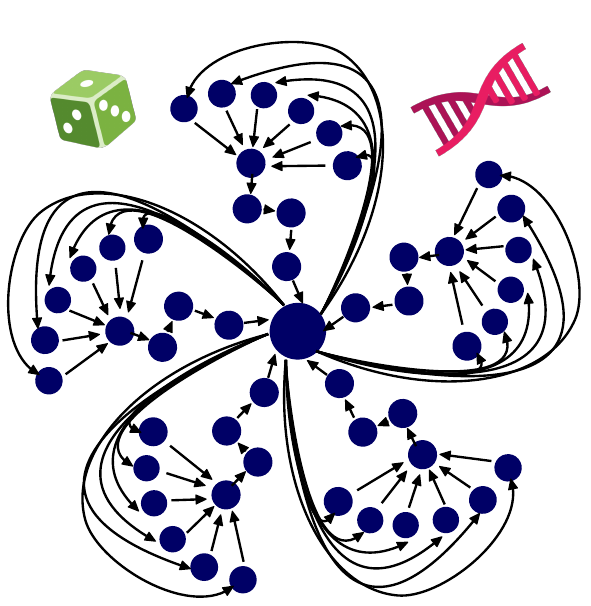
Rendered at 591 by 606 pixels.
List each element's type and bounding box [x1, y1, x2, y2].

text_box [105, 316, 135, 346]
text_box [475, 160, 503, 189]
text_box [140, 490, 168, 517]
text_box [389, 242, 419, 272]
text_box [243, 447, 273, 477]
text_box [236, 148, 266, 178]
text_box [214, 310, 244, 340]
text_box [316, 120, 343, 147]
text_box [357, 507, 384, 534]
text_box [272, 252, 302, 282]
text_box [432, 506, 460, 534]
text_box [164, 291, 194, 321]
text_box [190, 553, 219, 582]
text_box [44, 286, 72, 314]
text_box [469, 486, 497, 514]
text_box [138, 417, 168, 447]
text_box [276, 198, 306, 228]
text_box [332, 151, 362, 181]
text_box [31, 326, 59, 355]
text_box [148, 332, 178, 362]
text_box [497, 276, 524, 303]
text_box [70, 255, 97, 282]
text_box [494, 454, 522, 482]
text_box [134, 224, 163, 254]
text_box [392, 512, 419, 539]
text_box [323, 486, 353, 516]
picture [392, 24, 569, 175]
text_box [207, 79, 236, 108]
text_box [408, 440, 438, 470]
text_box [212, 416, 242, 446]
text_box [505, 236, 532, 264]
picture [30, 47, 157, 175]
text_box [394, 286, 424, 316]
text_box [341, 293, 371, 323]
text_box [232, 194, 262, 224]
text_box [133, 455, 160, 482]
text_box [229, 566, 257, 594]
text_box [324, 369, 354, 399]
text_box [211, 480, 241, 510]
text_box [481, 308, 508, 335]
text_box [159, 525, 186, 553]
text_box [452, 331, 482, 361]
text_box [170, 94, 198, 123]
text_box [434, 236, 464, 266]
text_box [497, 194, 526, 223]
text_box [99, 234, 126, 261]
text_box [250, 81, 278, 109]
text_box [288, 97, 315, 125]
text_box [269, 302, 327, 360]
text_box [348, 417, 378, 447]
text_box [249, 377, 279, 408]
text_box [388, 398, 418, 429]
text_box [35, 367, 63, 395]
